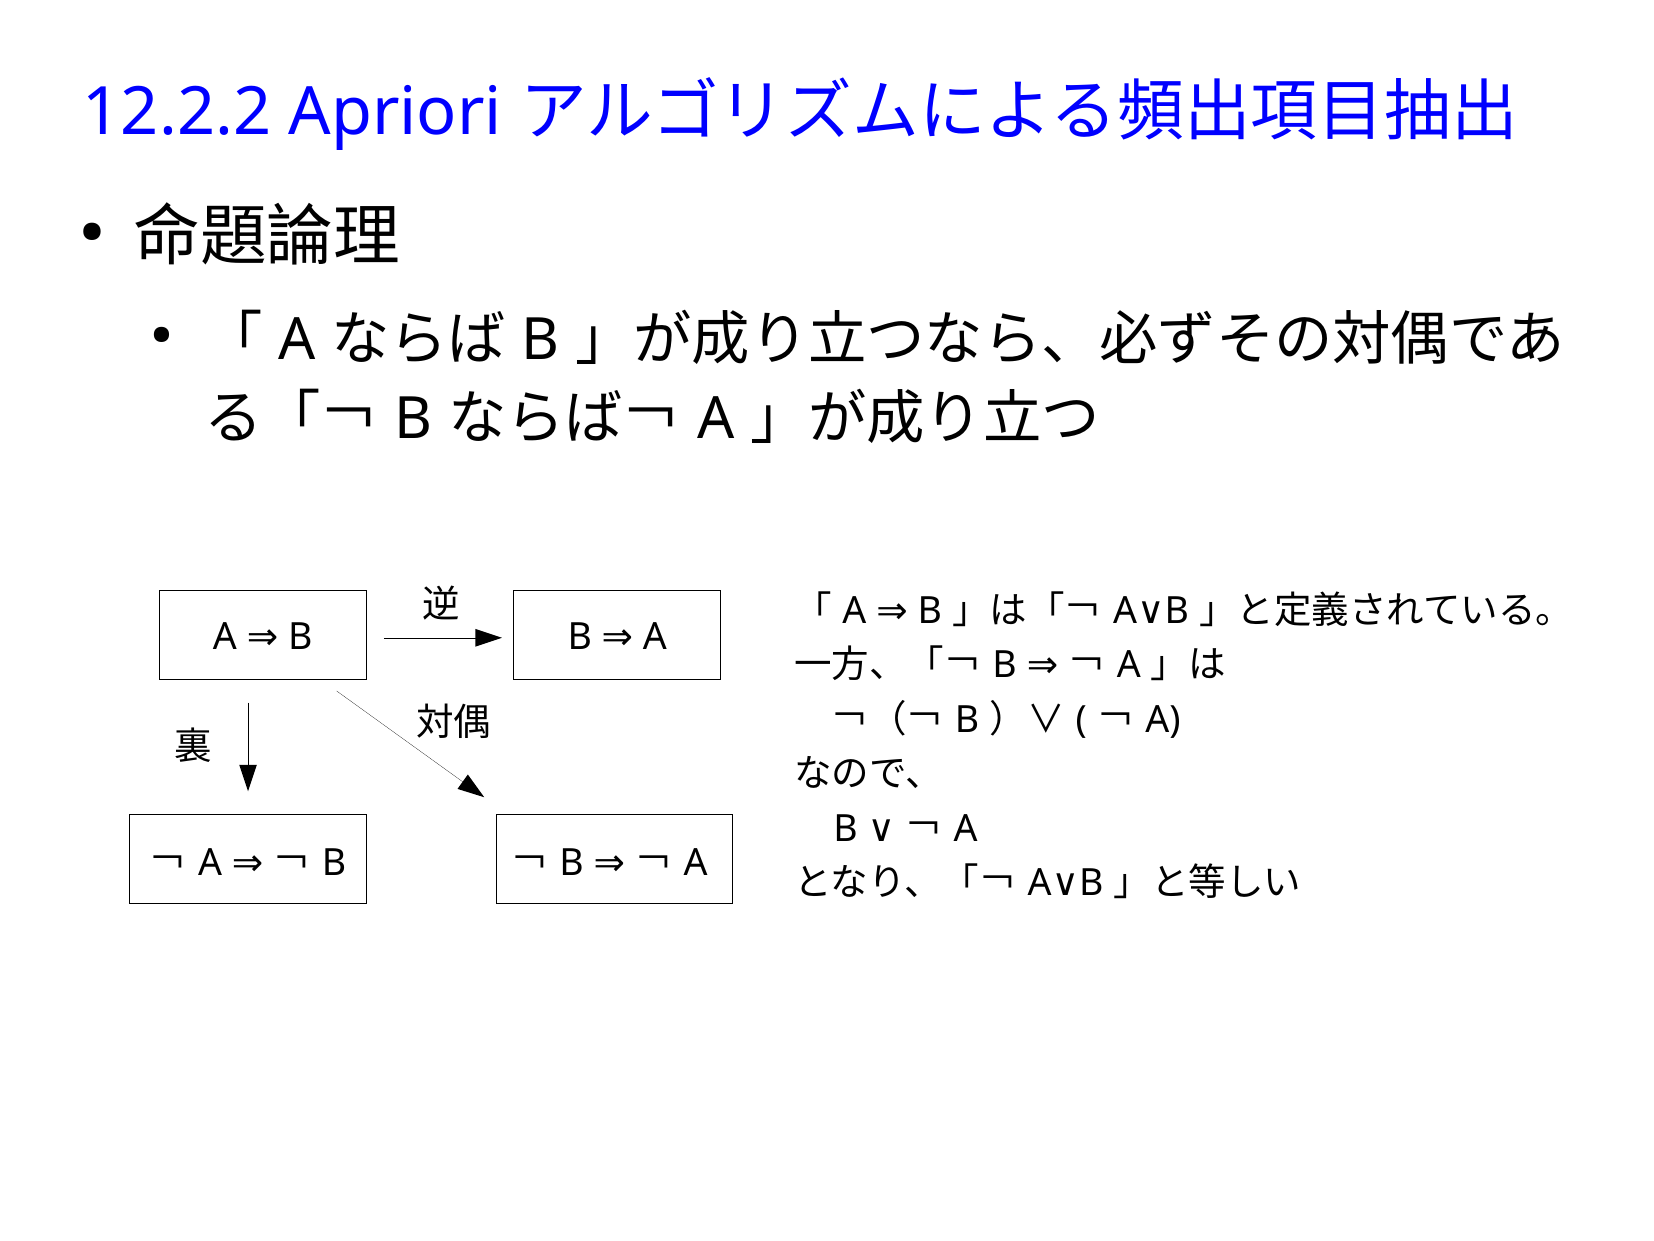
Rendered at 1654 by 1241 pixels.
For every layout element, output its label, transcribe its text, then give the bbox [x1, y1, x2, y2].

text_box ￢B ⇒￢A [496, 814, 733, 904]
text_box A ⇒ B [159, 590, 367, 680]
text_box 「A ⇒ B」は「￢A∨B」と定義されている。 一方、「￢B ⇒￢A」は ￢（￢B）∨(￢A) なので、 B ∨￢A となり、「￢A∨B」と等しい [779, 572, 1612, 925]
text_box 裏 [159, 708, 227, 780]
text_box 対偶 [401, 684, 507, 756]
text_box B ⇒ A [513, 590, 721, 680]
text_box 逆 [407, 566, 475, 639]
text_box ￢A ⇒￢B [129, 814, 367, 904]
list 命題論理 「AならばB」が成り立つなら、必ずその対偶である「￢Bならば￢A」が成り立つ [62, 188, 1595, 482]
title 12.2.2 Aprioriアルゴリズムによる頻出項目抽出 [82, 40, 1571, 178]
